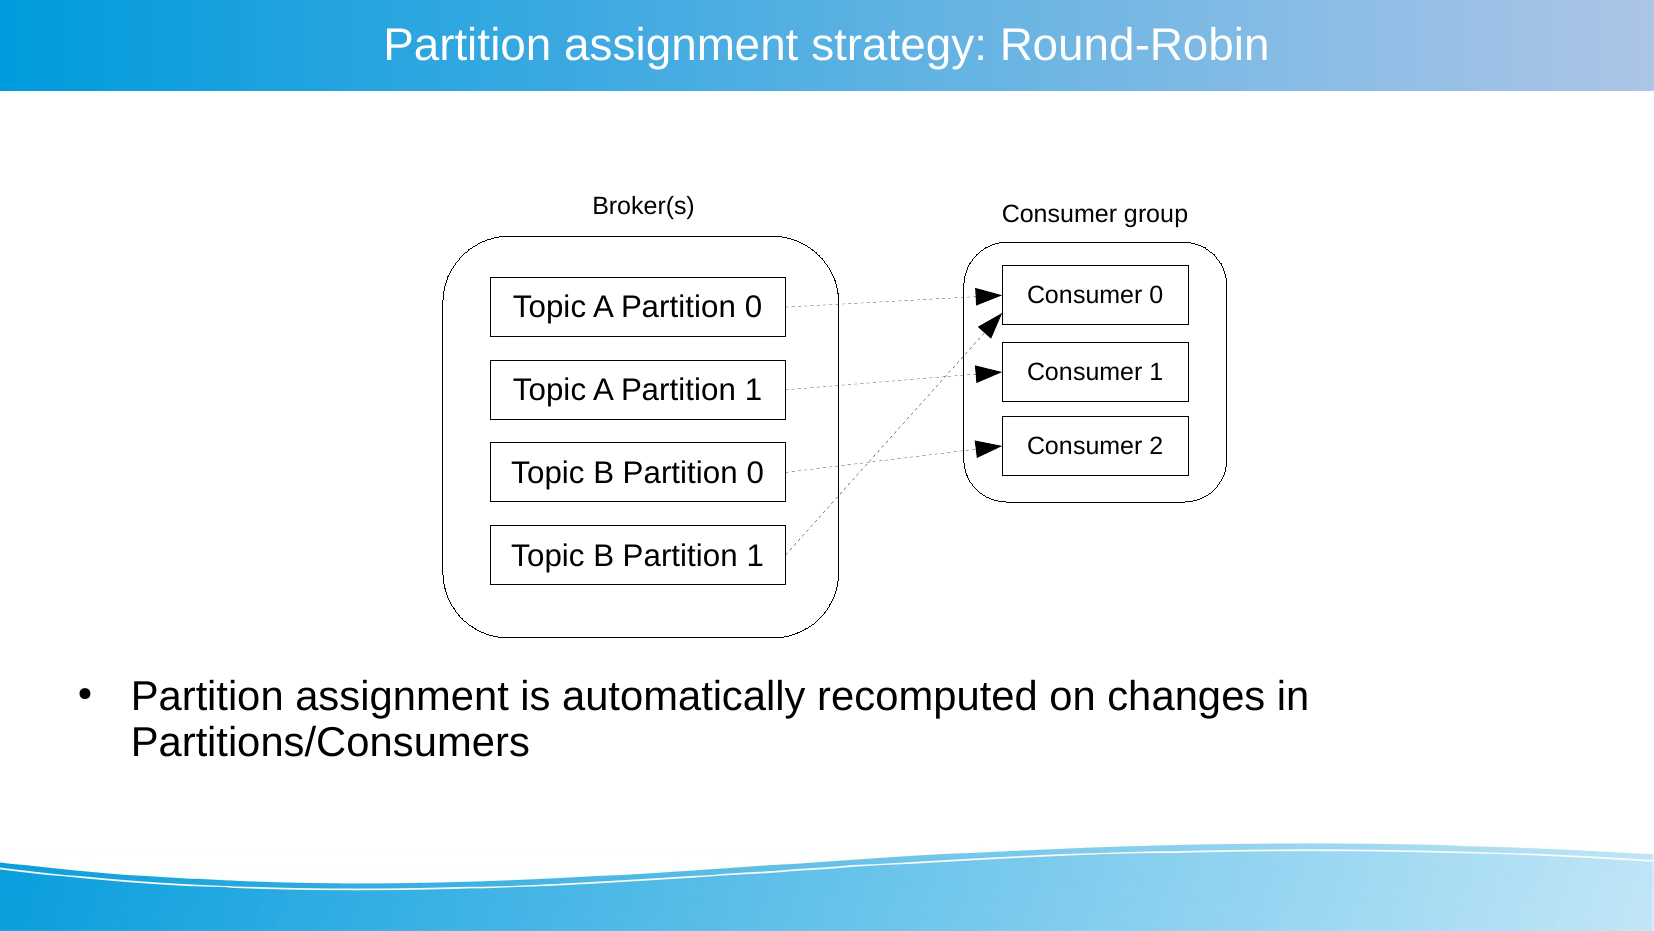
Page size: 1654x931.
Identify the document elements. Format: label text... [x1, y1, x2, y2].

title Partition assignment strategy: Round-Robin [82, 5, 1571, 85]
list Partition assignment is automatically recomputed on changes in Partitions/Consumers [60, 123, 1591, 833]
picture [0, 843, 1654, 931]
